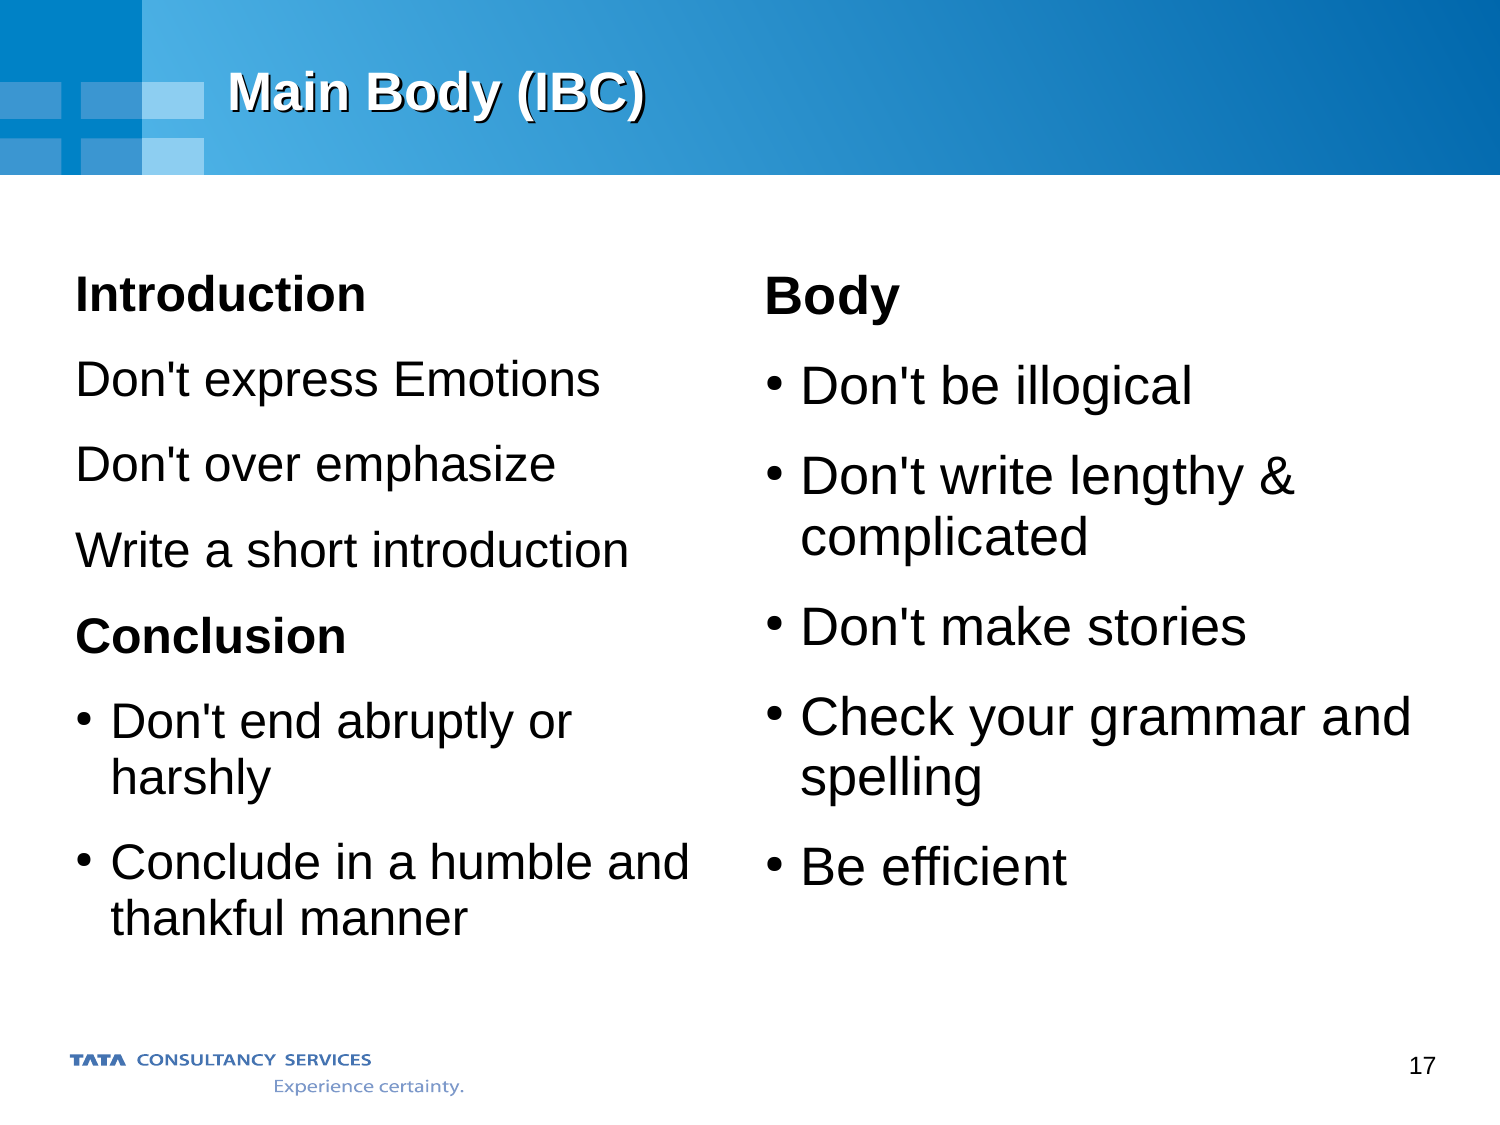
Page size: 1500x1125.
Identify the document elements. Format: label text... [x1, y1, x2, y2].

list Introduction Don't express Emotions Don't over emphasize Write a short introduction [75, 263, 732, 605]
title Main Body (IBC) [212, 54, 1447, 131]
list Conclusion Don't end abruptly or harshly Conclude in a humble and thankful manner [75, 605, 732, 1042]
list Body Don't be illogical Don't write lengthy & complicated Don't make stories Check your grammar and spelling Be efficient [764, 263, 1422, 919]
